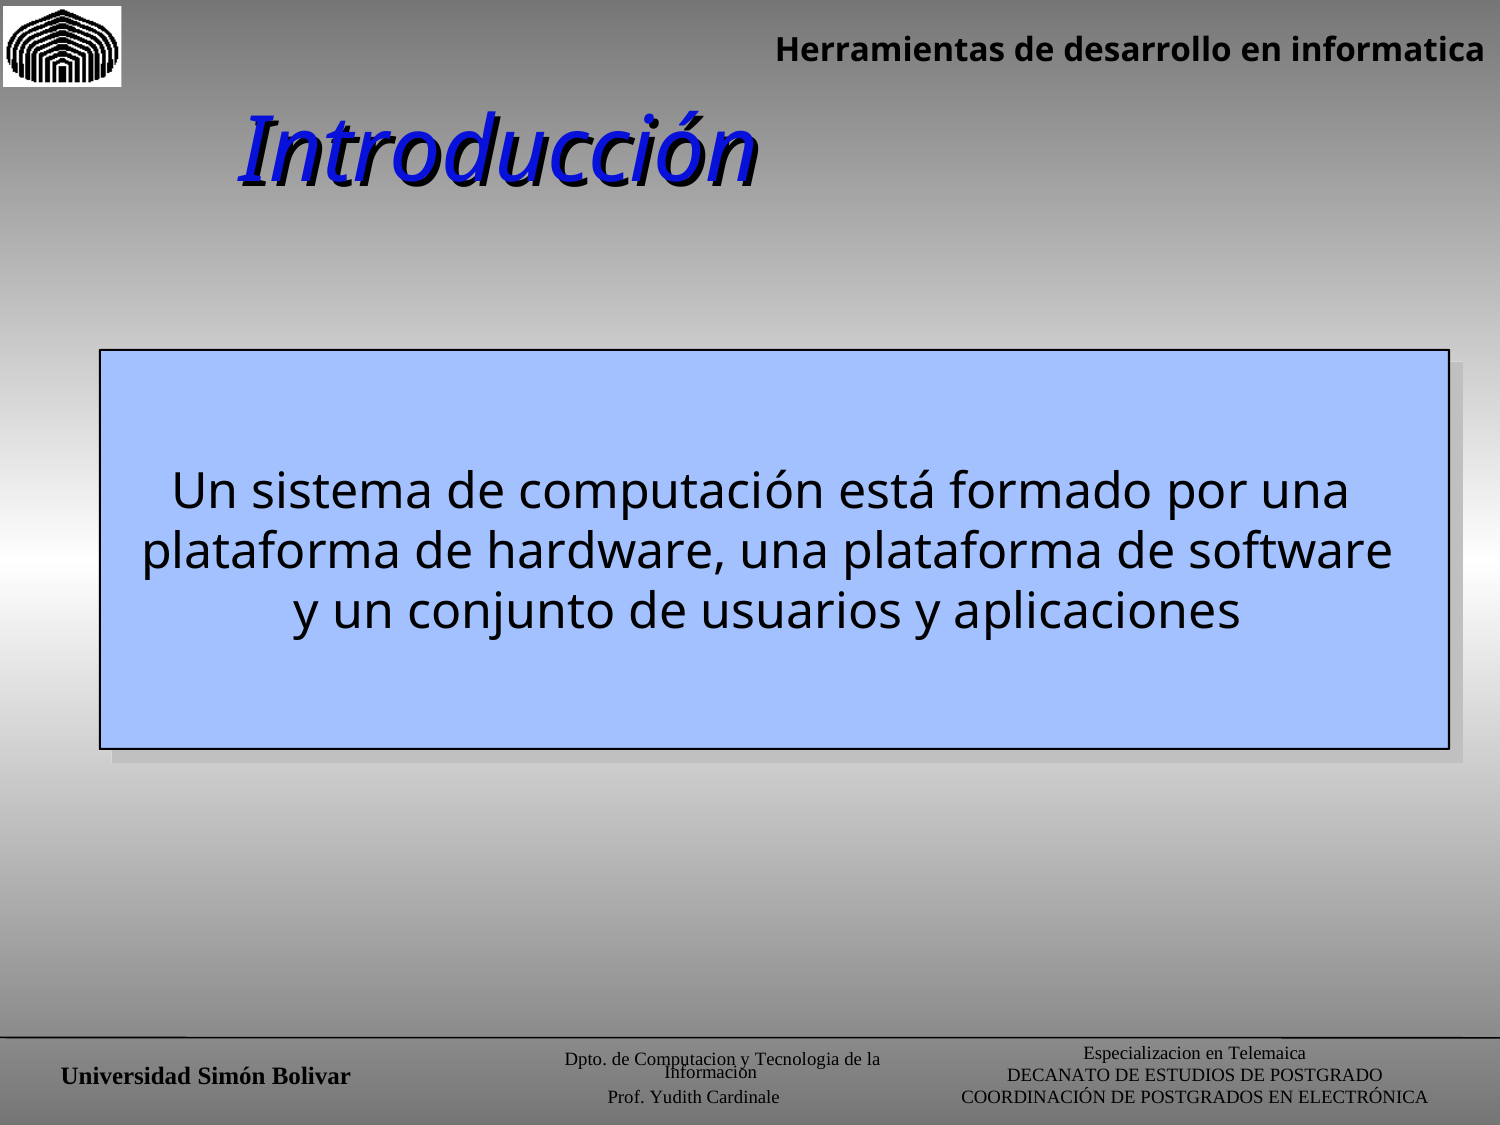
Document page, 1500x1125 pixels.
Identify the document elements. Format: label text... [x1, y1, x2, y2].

text_box Un sistema de computación está formado por una plataforma de hardware, una plataforma de software y un conjunto de usuarios y aplicaciones [99, 451, 1449, 647]
text_box [99, 349, 1449, 451]
text_box Introducción [224, 82, 1387, 208]
text_box [99, 647, 1449, 749]
